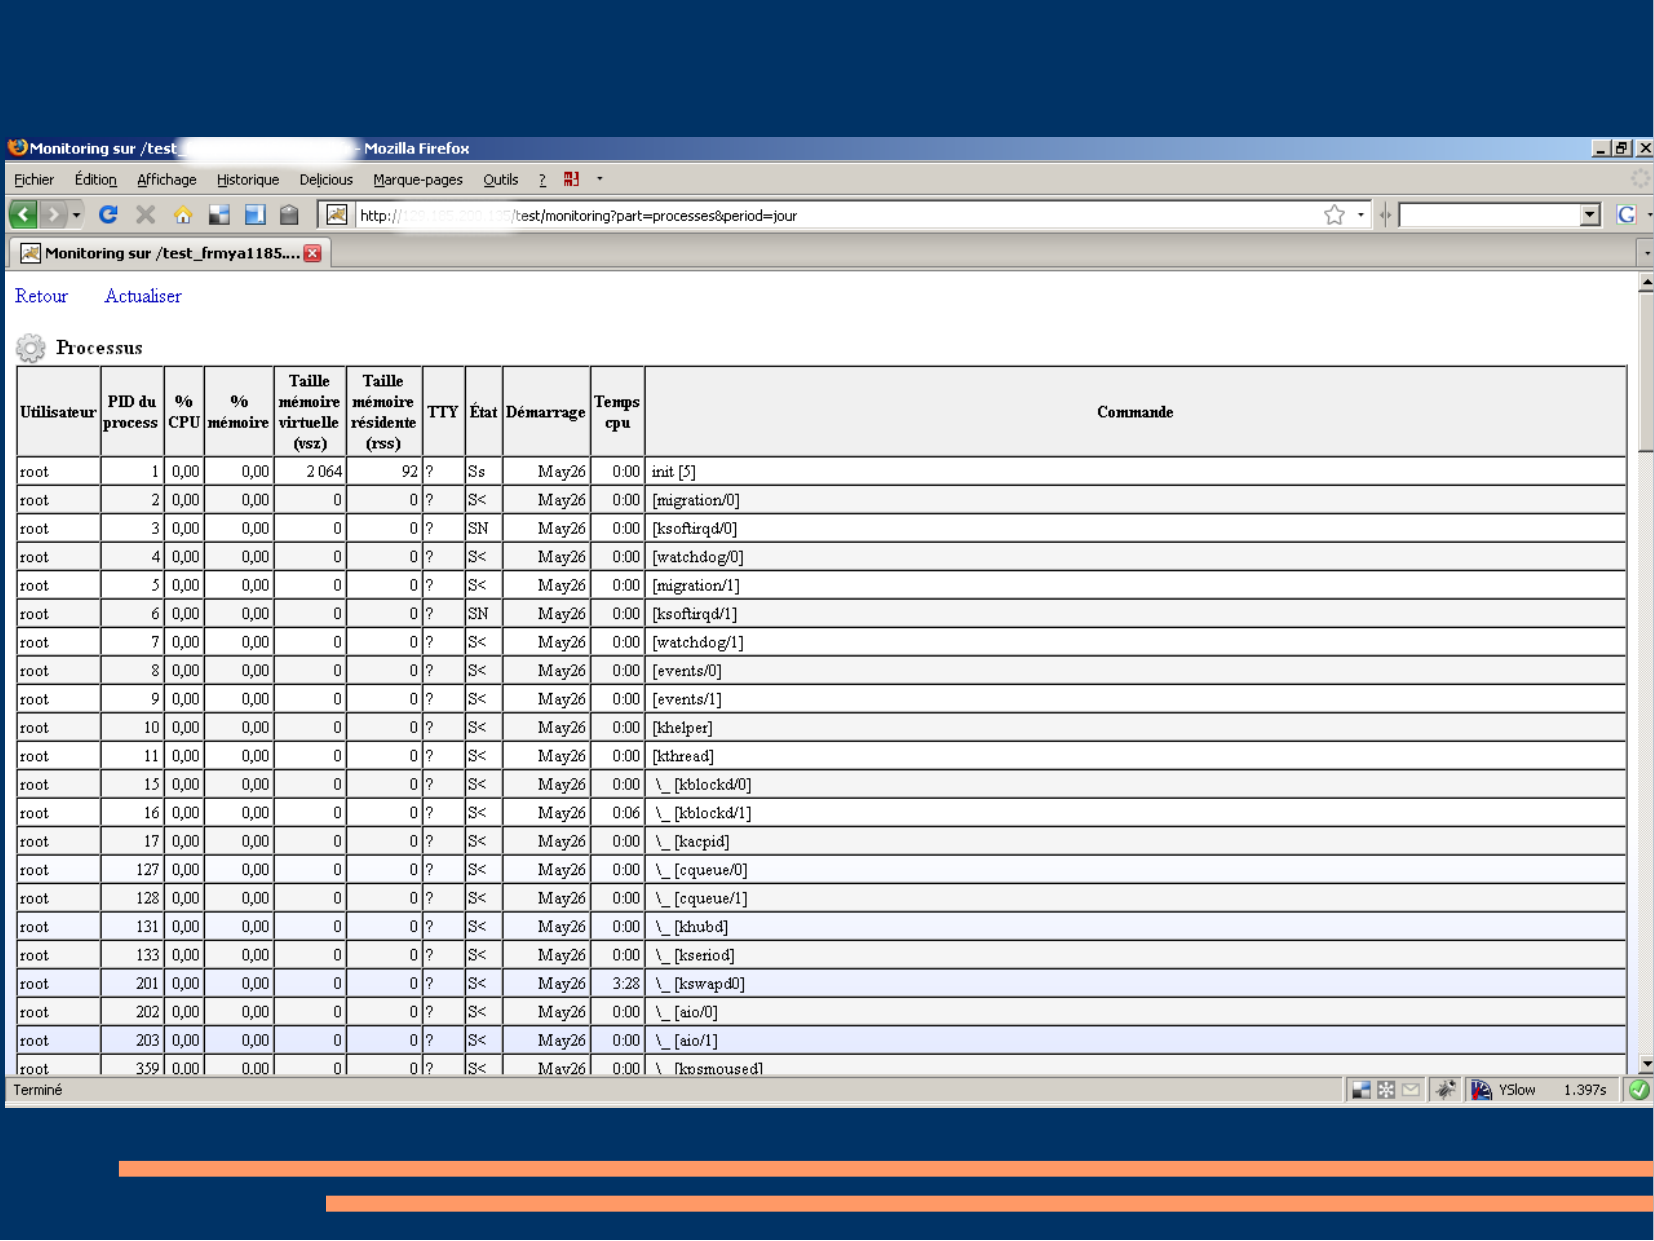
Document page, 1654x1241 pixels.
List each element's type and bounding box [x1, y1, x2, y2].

picture [5, 137, 1654, 1108]
